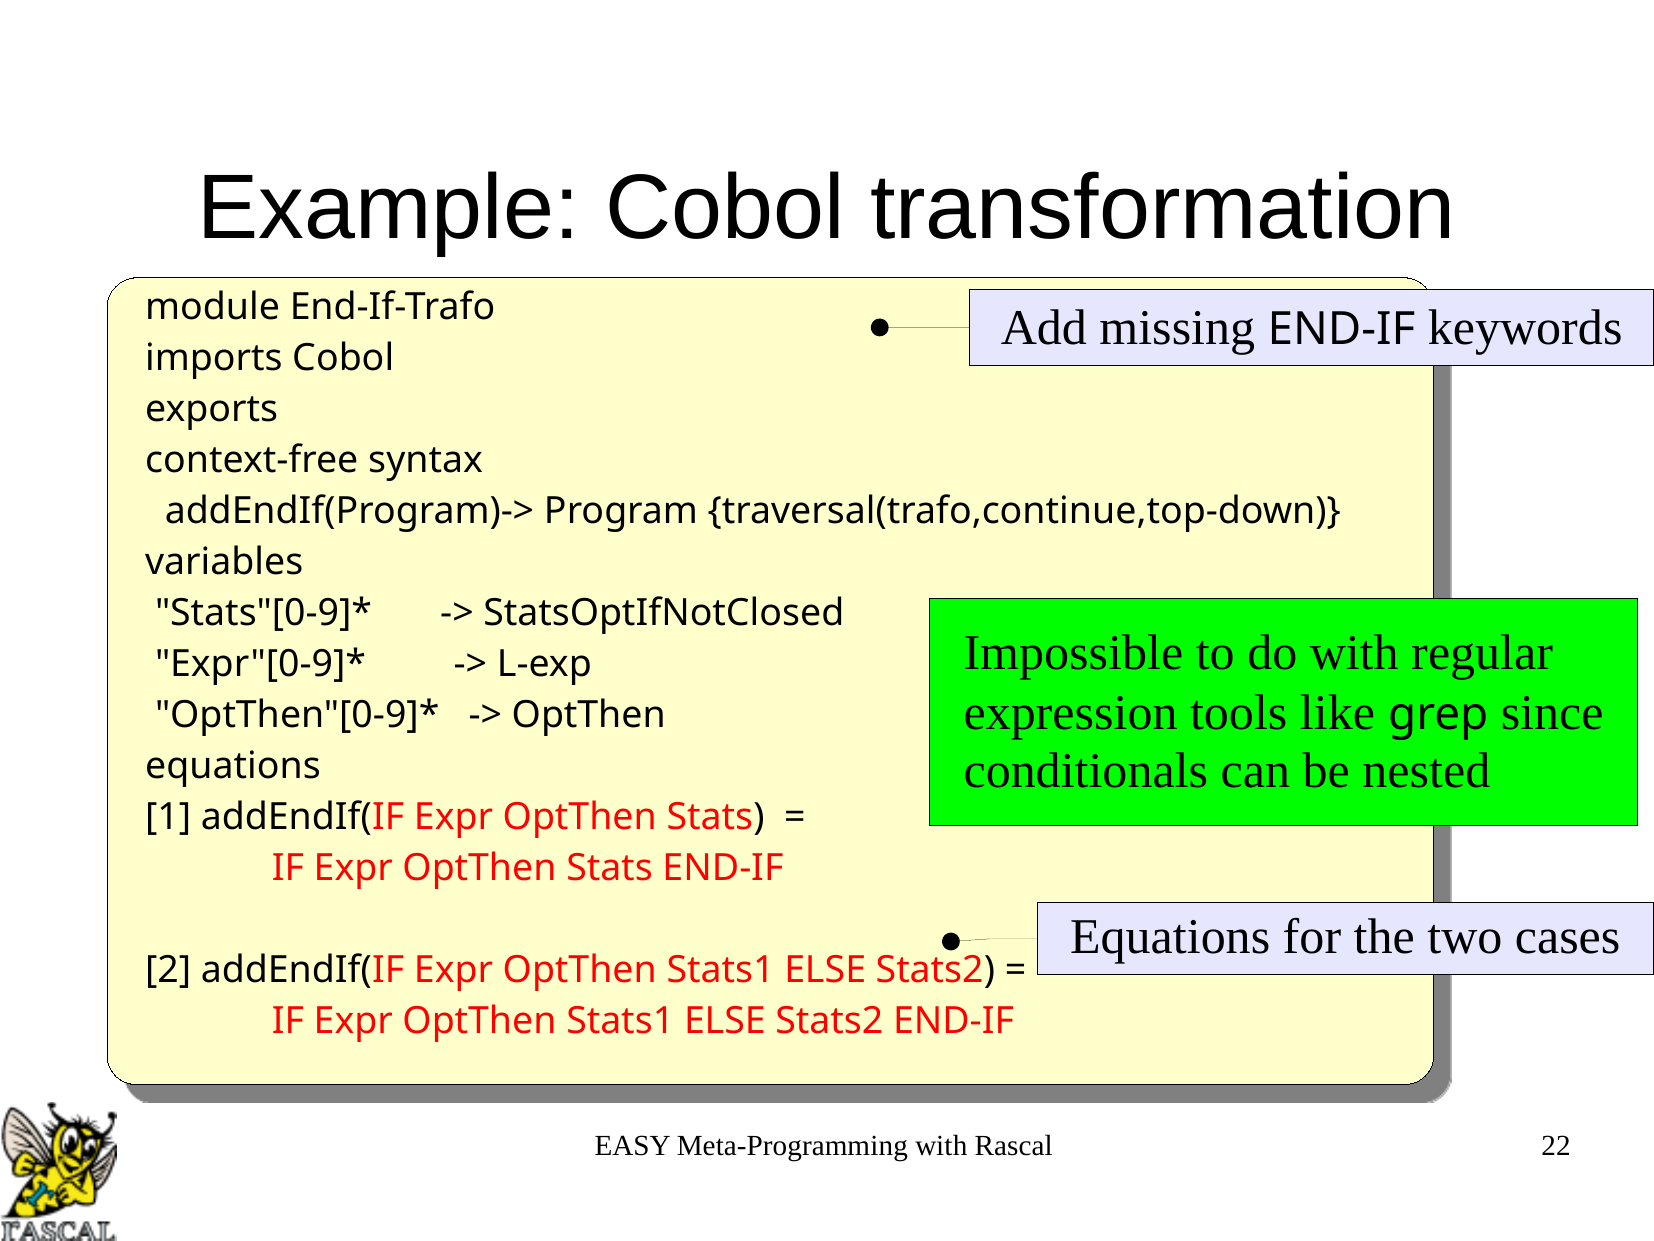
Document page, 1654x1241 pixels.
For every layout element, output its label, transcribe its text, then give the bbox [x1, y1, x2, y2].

text_box Impossible to do with regular expression tools like grep since conditionals can be nested [1478, 598, 1638, 826]
picture [0, 1102, 117, 1241]
text_box Add missing END-IF keywords [1478, 289, 1654, 366]
title Example: Cobol transformation [121, 102, 1534, 311]
text_box module End-If-Trafo imports Cobol exports context-free syntax addEndIf(Program)-> Program {traversal(trafo,continue,top-down)} variables "Stats"[0-9]* -> StatsOptIfNotClosed "Expr"[0-9]* -> L-exp "OptThen"[0-9]* -> OptThen equations [1] addEndIf(IF Expr OptThen Stats) = IF Expr OptThen Stats END-IF [2] addEndIf(IF Expr OptThen Stats1 ELSE Stats2) = IF Expr OptThen Stats1 ELSE Stats2 END-IF [130, 271, 1478, 1139]
text_box Equations for the two cases [1478, 902, 1654, 975]
text_box [107, 282, 130, 1084]
